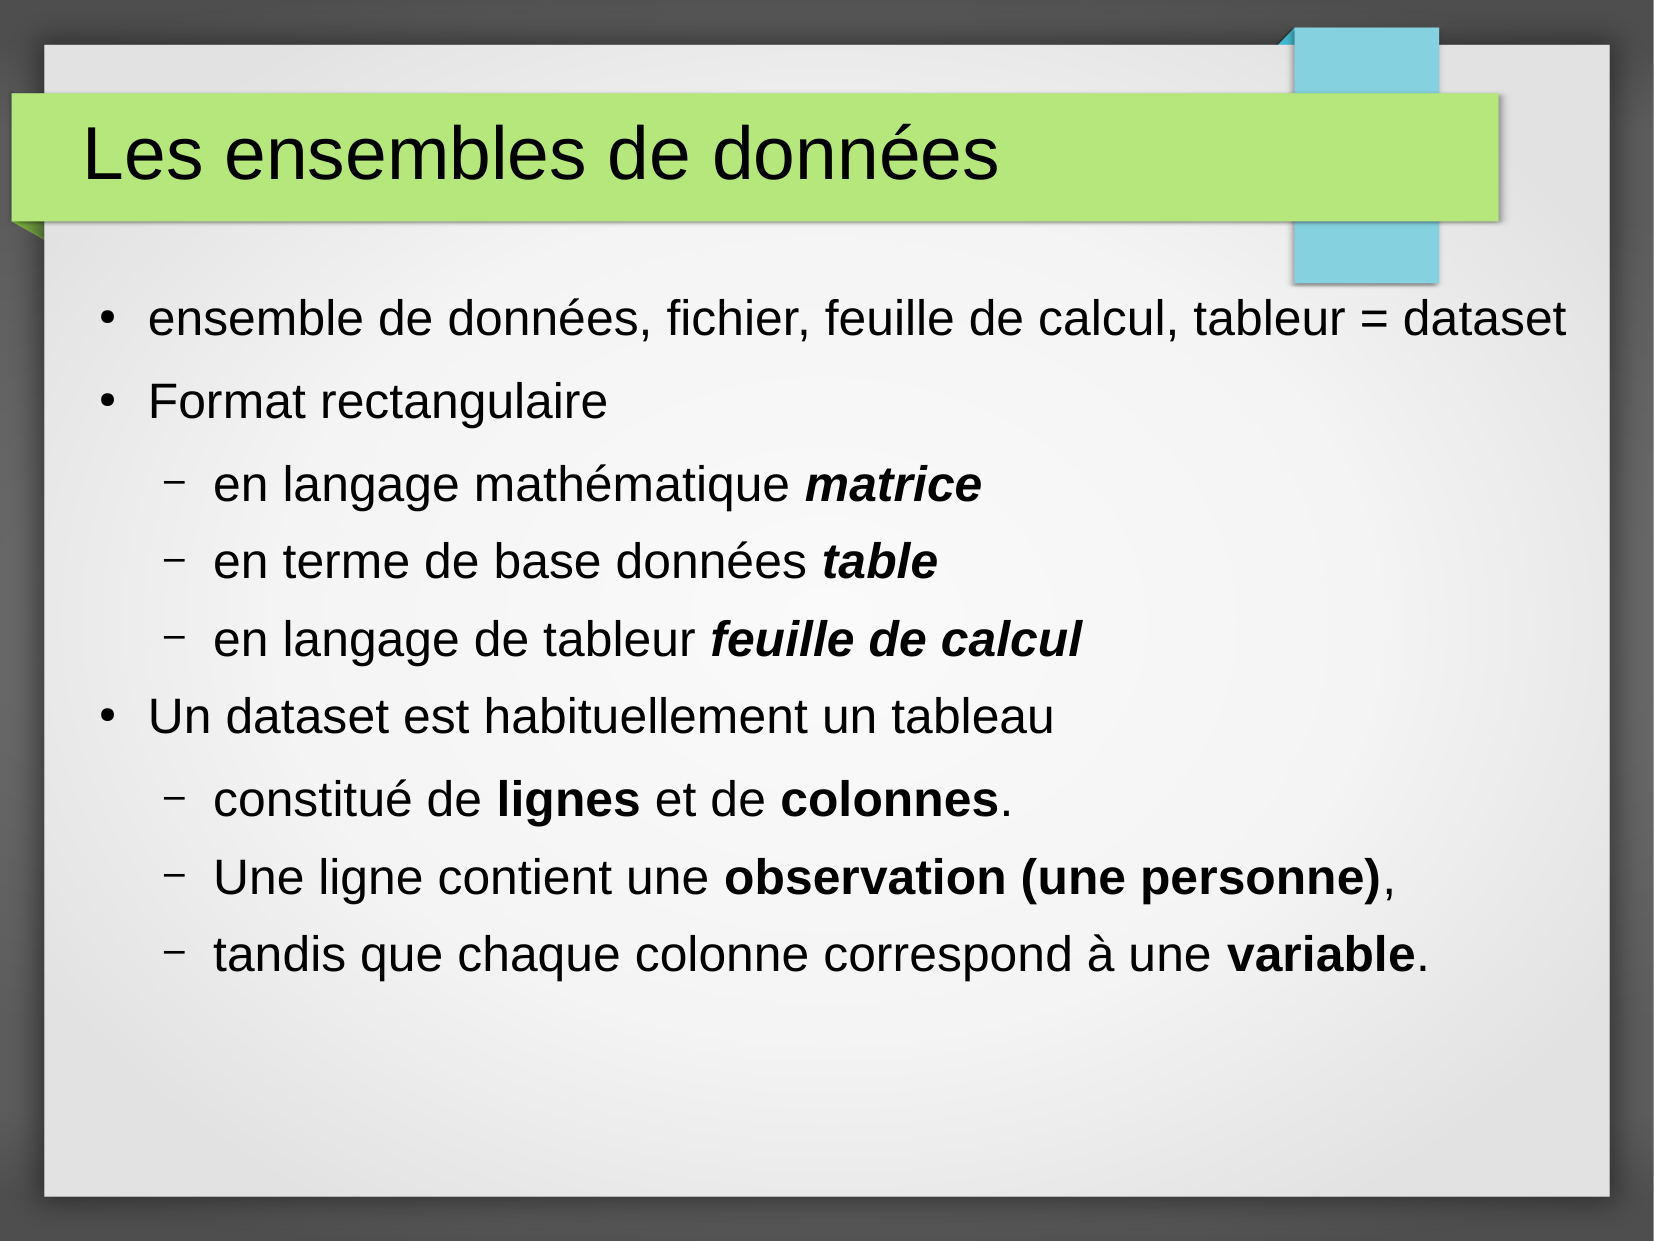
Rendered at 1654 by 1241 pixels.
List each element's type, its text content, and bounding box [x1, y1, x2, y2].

picture [0, 0, 1654, 1241]
title Les ensembles de données [82, 94, 1264, 213]
list ensemble de données, fichier, feuille de calcul, tableur = dataset Format rectangulaire en langage mathématique matrice en terme de base données table en langage de tableur feuille de calcul Un dataset est habituellement un tableau constitué de lignes et de colonnes. Une ligne contient une observation (une personne), tandis que chaque colonne correspond à une variable. [82, 290, 1571, 1010]
